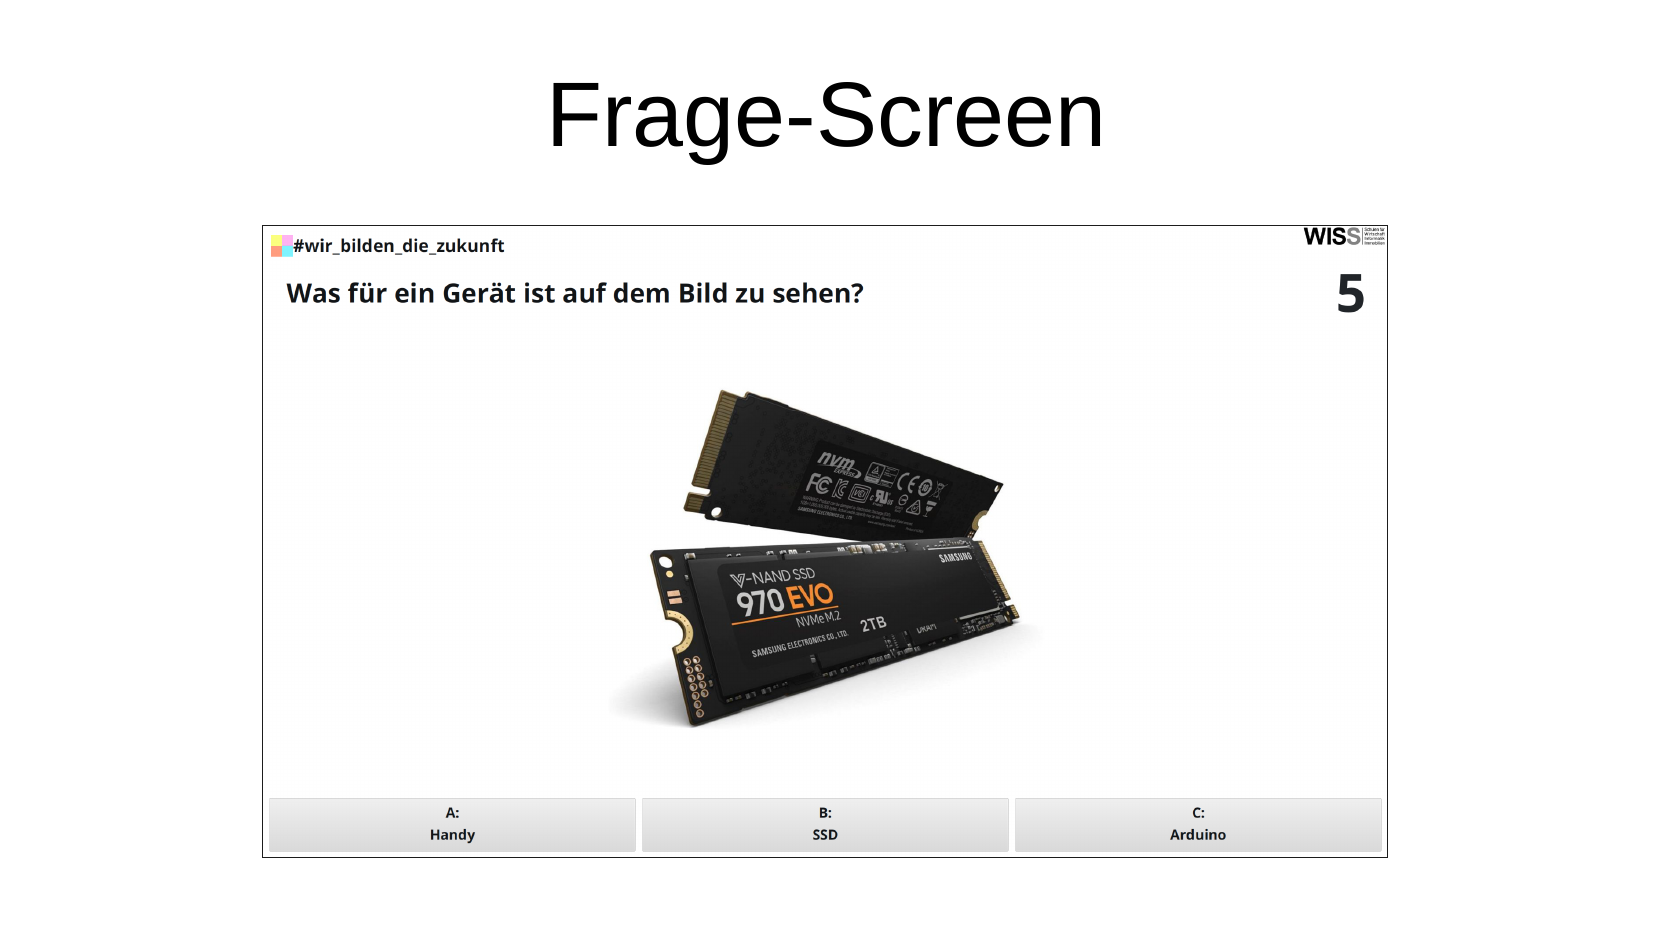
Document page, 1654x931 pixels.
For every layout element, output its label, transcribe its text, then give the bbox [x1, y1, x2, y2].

picture [262, 224, 1388, 858]
title Frage-Screen [82, 37, 1571, 193]
